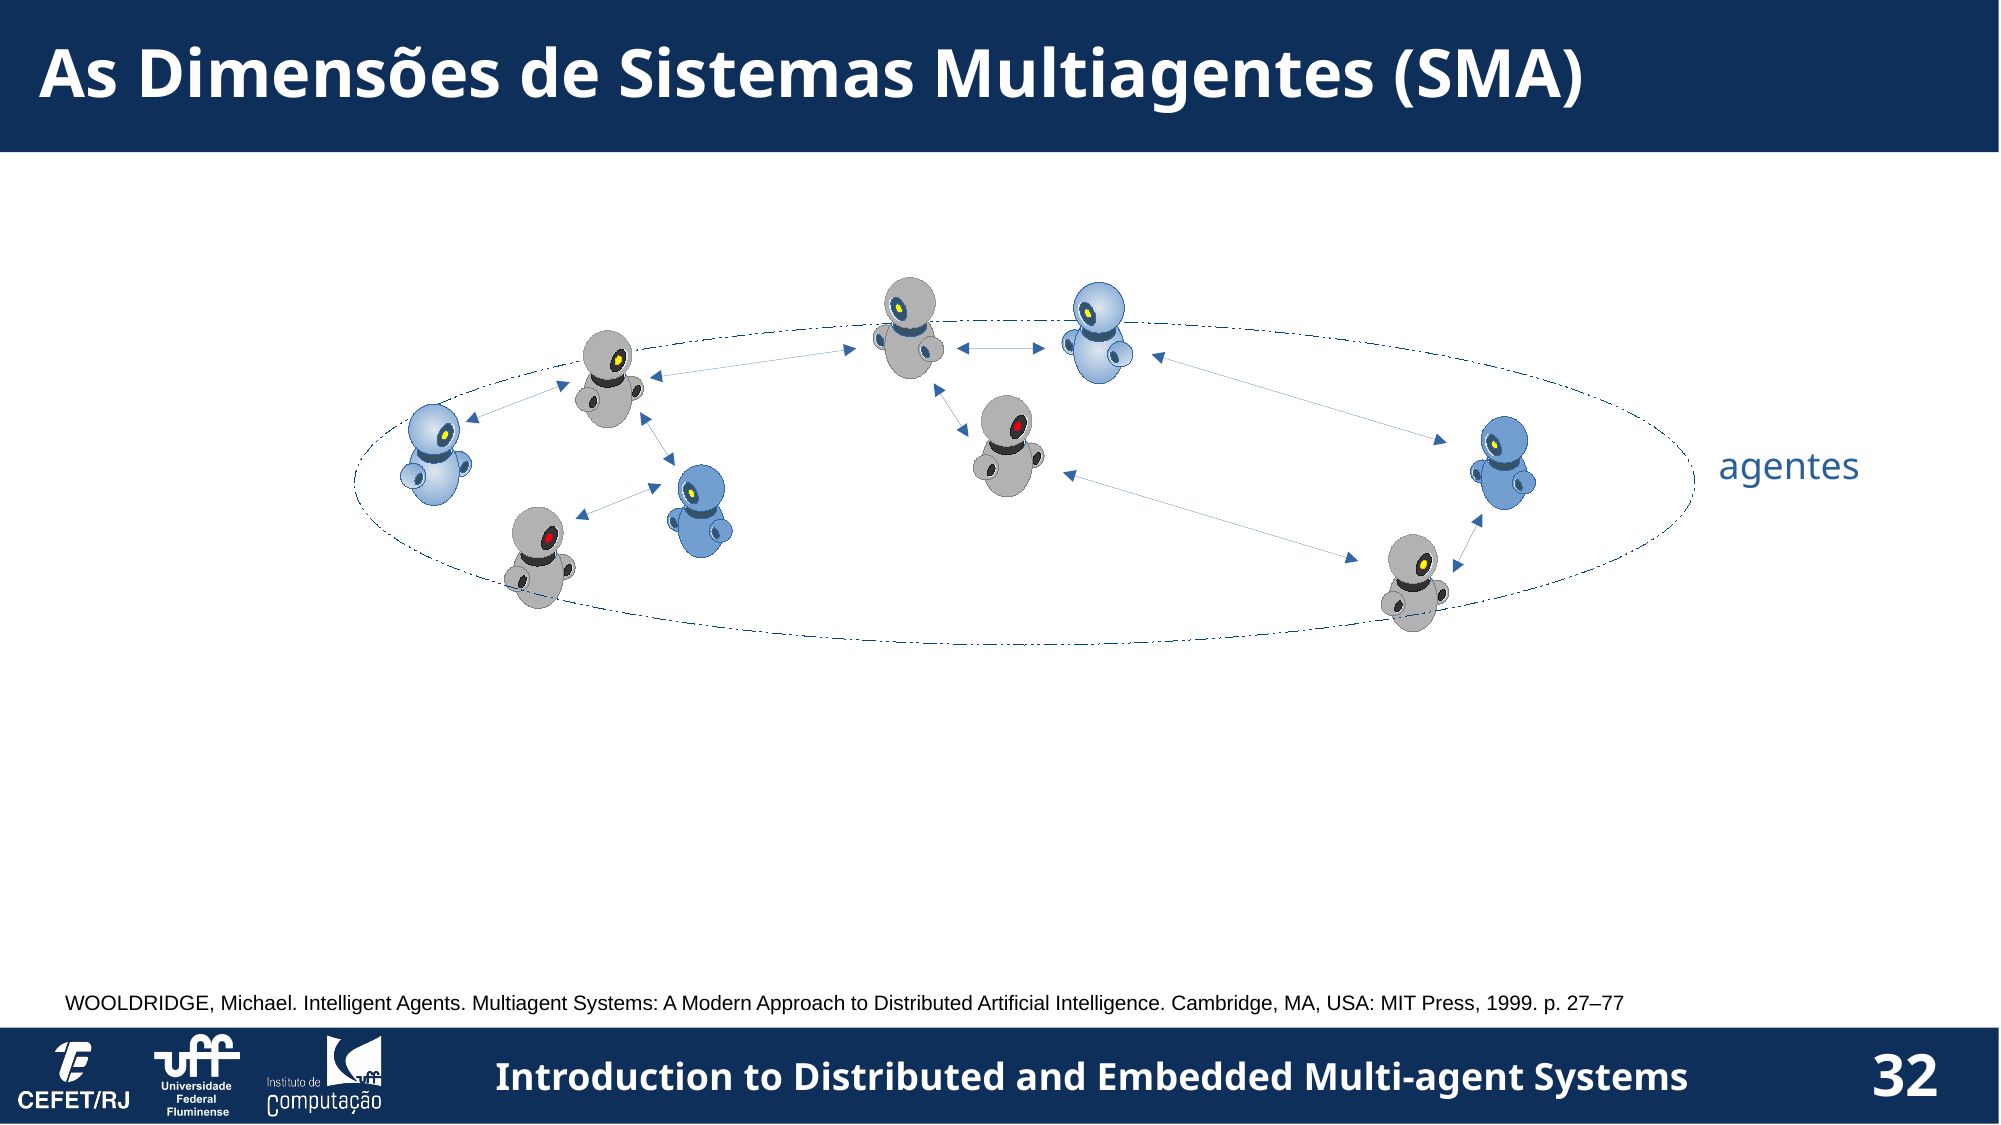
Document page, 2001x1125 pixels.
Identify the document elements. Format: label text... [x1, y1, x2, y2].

text_box [973, 395, 1045, 497]
text_box [1061, 282, 1133, 384]
text_box [1470, 416, 1536, 510]
text_box [667, 464, 733, 558]
text_box [504, 507, 576, 609]
text_box [575, 330, 644, 428]
text_box [873, 277, 944, 379]
picture [18, 1021, 129, 1125]
text_box agentes [1612, 434, 1967, 495]
picture [153, 1033, 241, 1121]
picture [265, 1033, 383, 1117]
text_box As Dimensões de Sistemas Multiagentes (SMA) [25, 23, 1999, 119]
text_box WOOLDRIDGE, Michael. Intelligent Agents. Multiagent Systems: A Modern Approach to Distributed Artificial Intelligence. Cambridge, MA, USA: MIT Press, 1999. p. 27–77 [50, 982, 1969, 1023]
text_box [400, 404, 472, 506]
text_box [1381, 534, 1449, 632]
